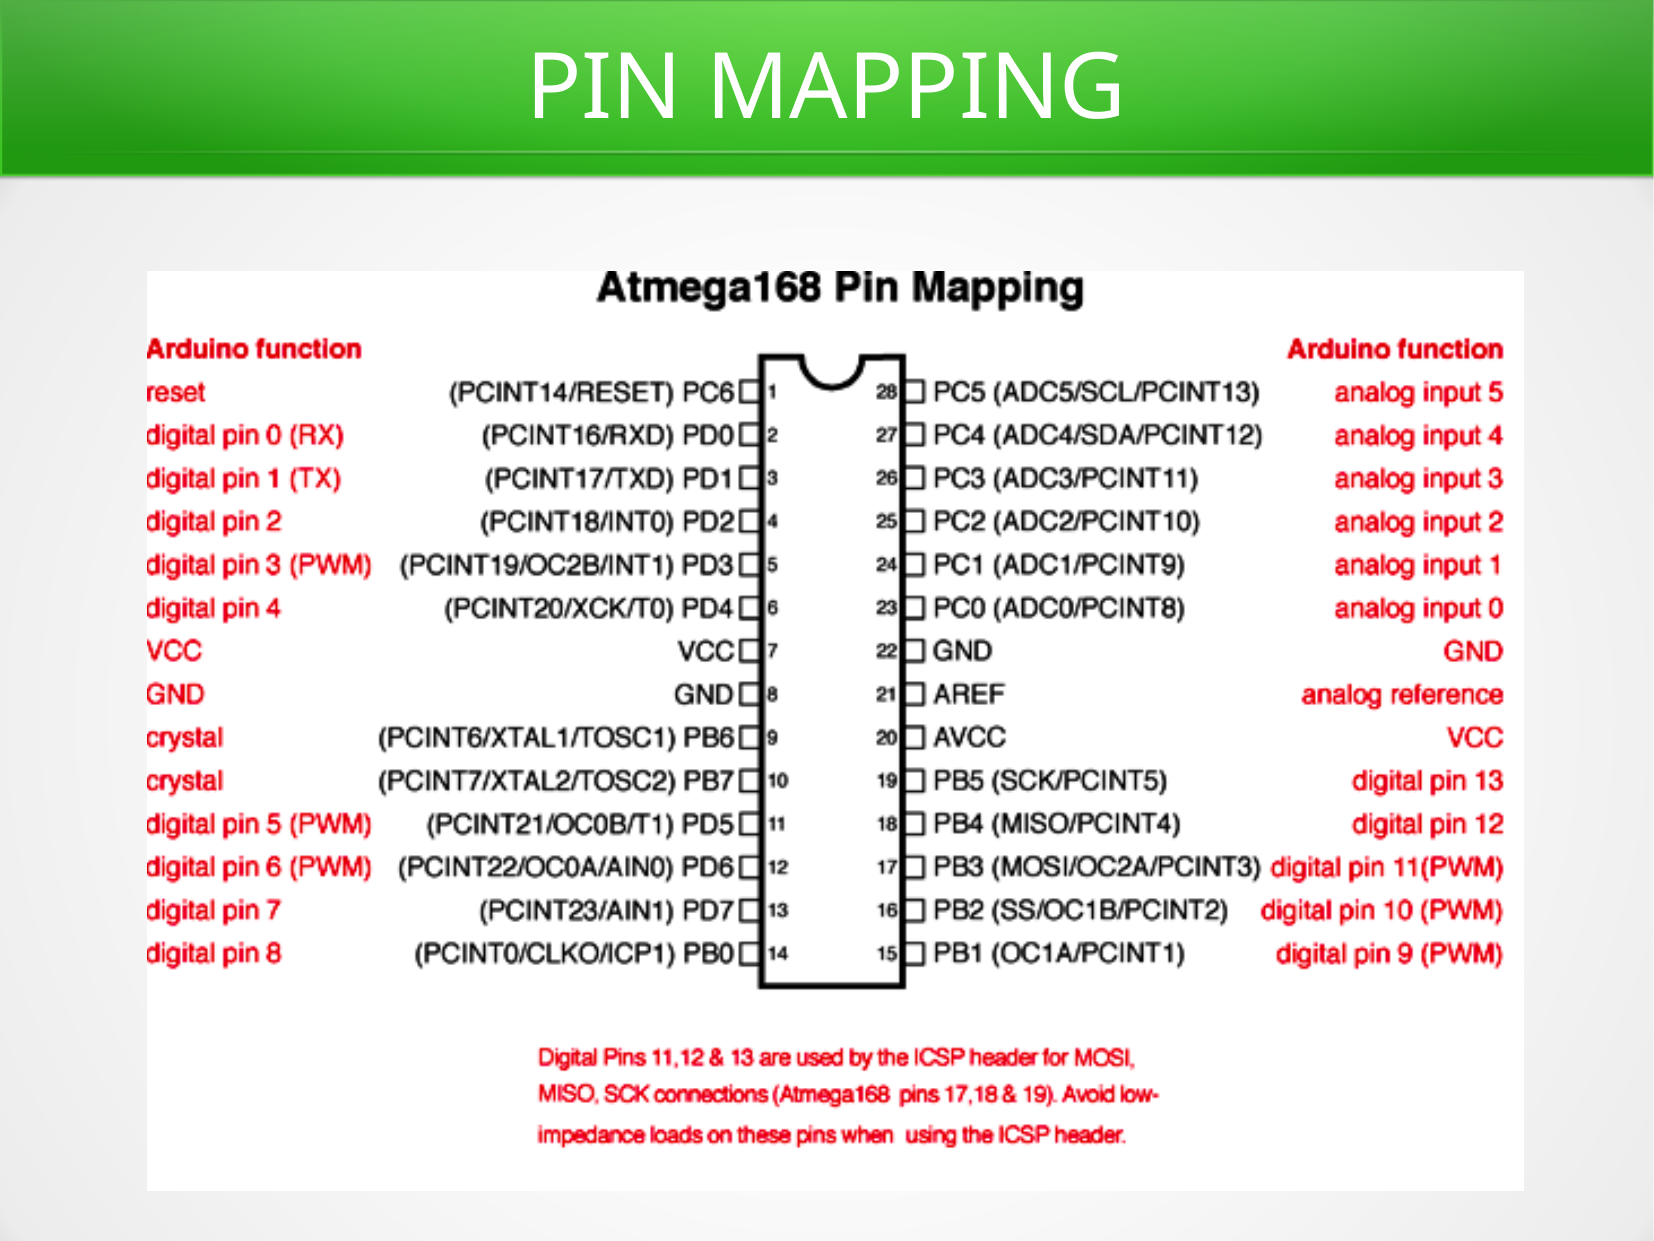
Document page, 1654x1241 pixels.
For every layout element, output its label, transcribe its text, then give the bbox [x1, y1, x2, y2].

title PIN MAPPING [82, 11, 1571, 154]
picture [0, 0, 1654, 1241]
